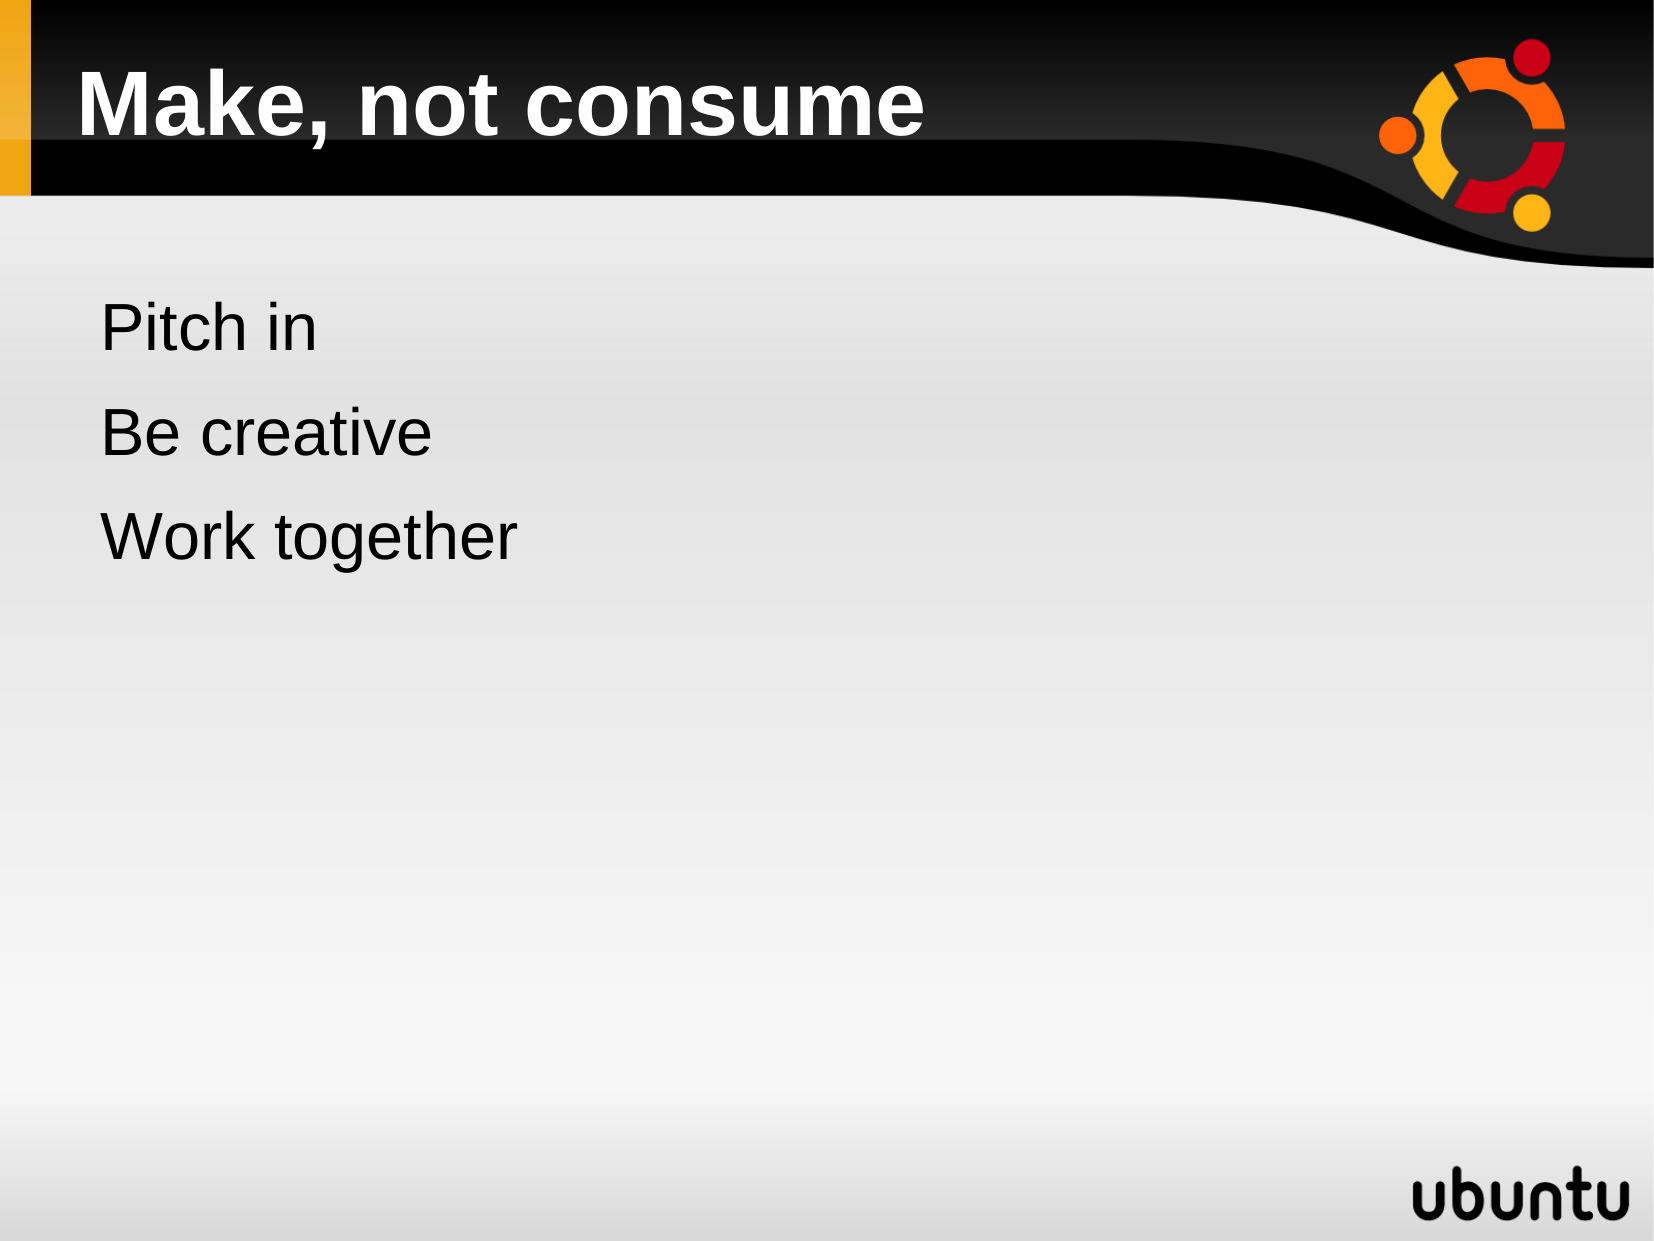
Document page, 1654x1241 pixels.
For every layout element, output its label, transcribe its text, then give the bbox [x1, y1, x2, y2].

title Make, not consume [76, 0, 1565, 208]
list Pitch in Be creative Work together [82, 290, 1571, 1109]
picture [0, 0, 1654, 1241]
